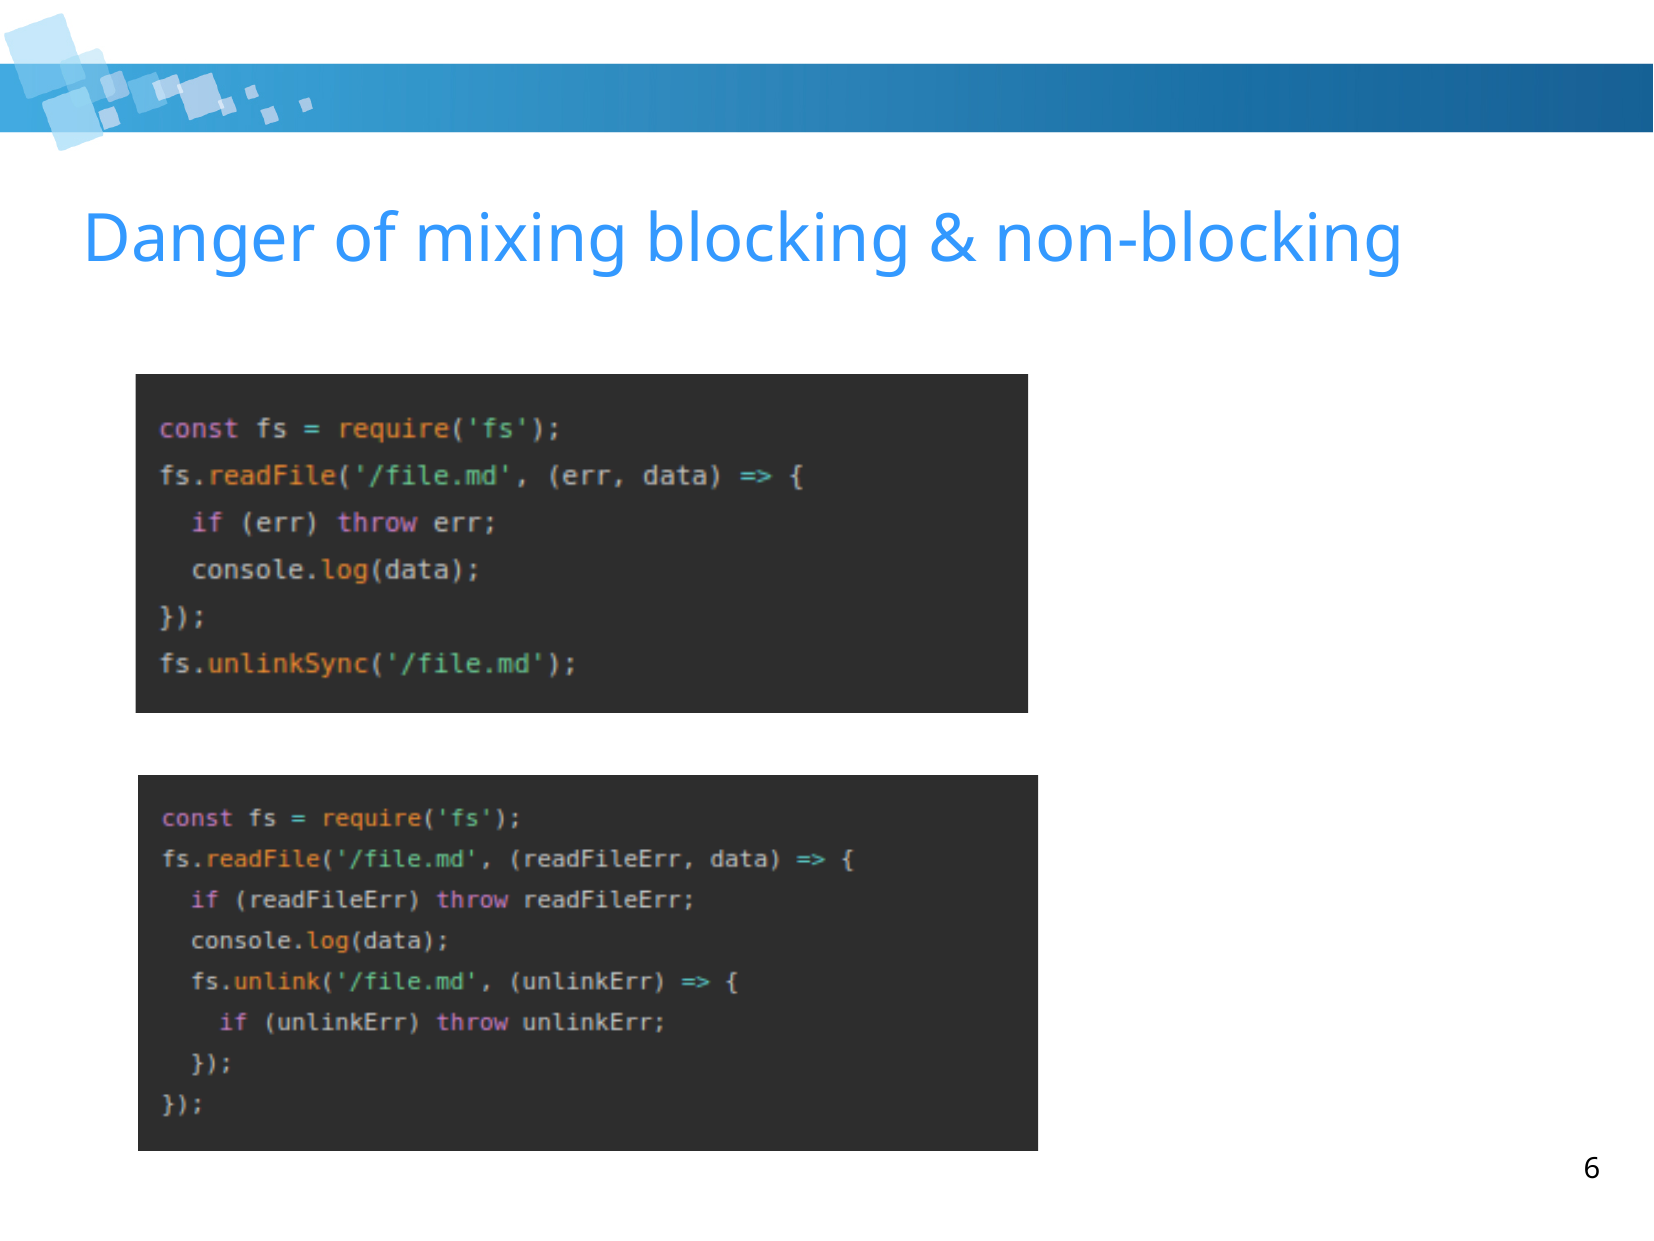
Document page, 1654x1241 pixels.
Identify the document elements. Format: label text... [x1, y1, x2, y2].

picture [0, 0, 1653, 1238]
title Danger of mixing blocking & non-blocking [82, 131, 1571, 340]
